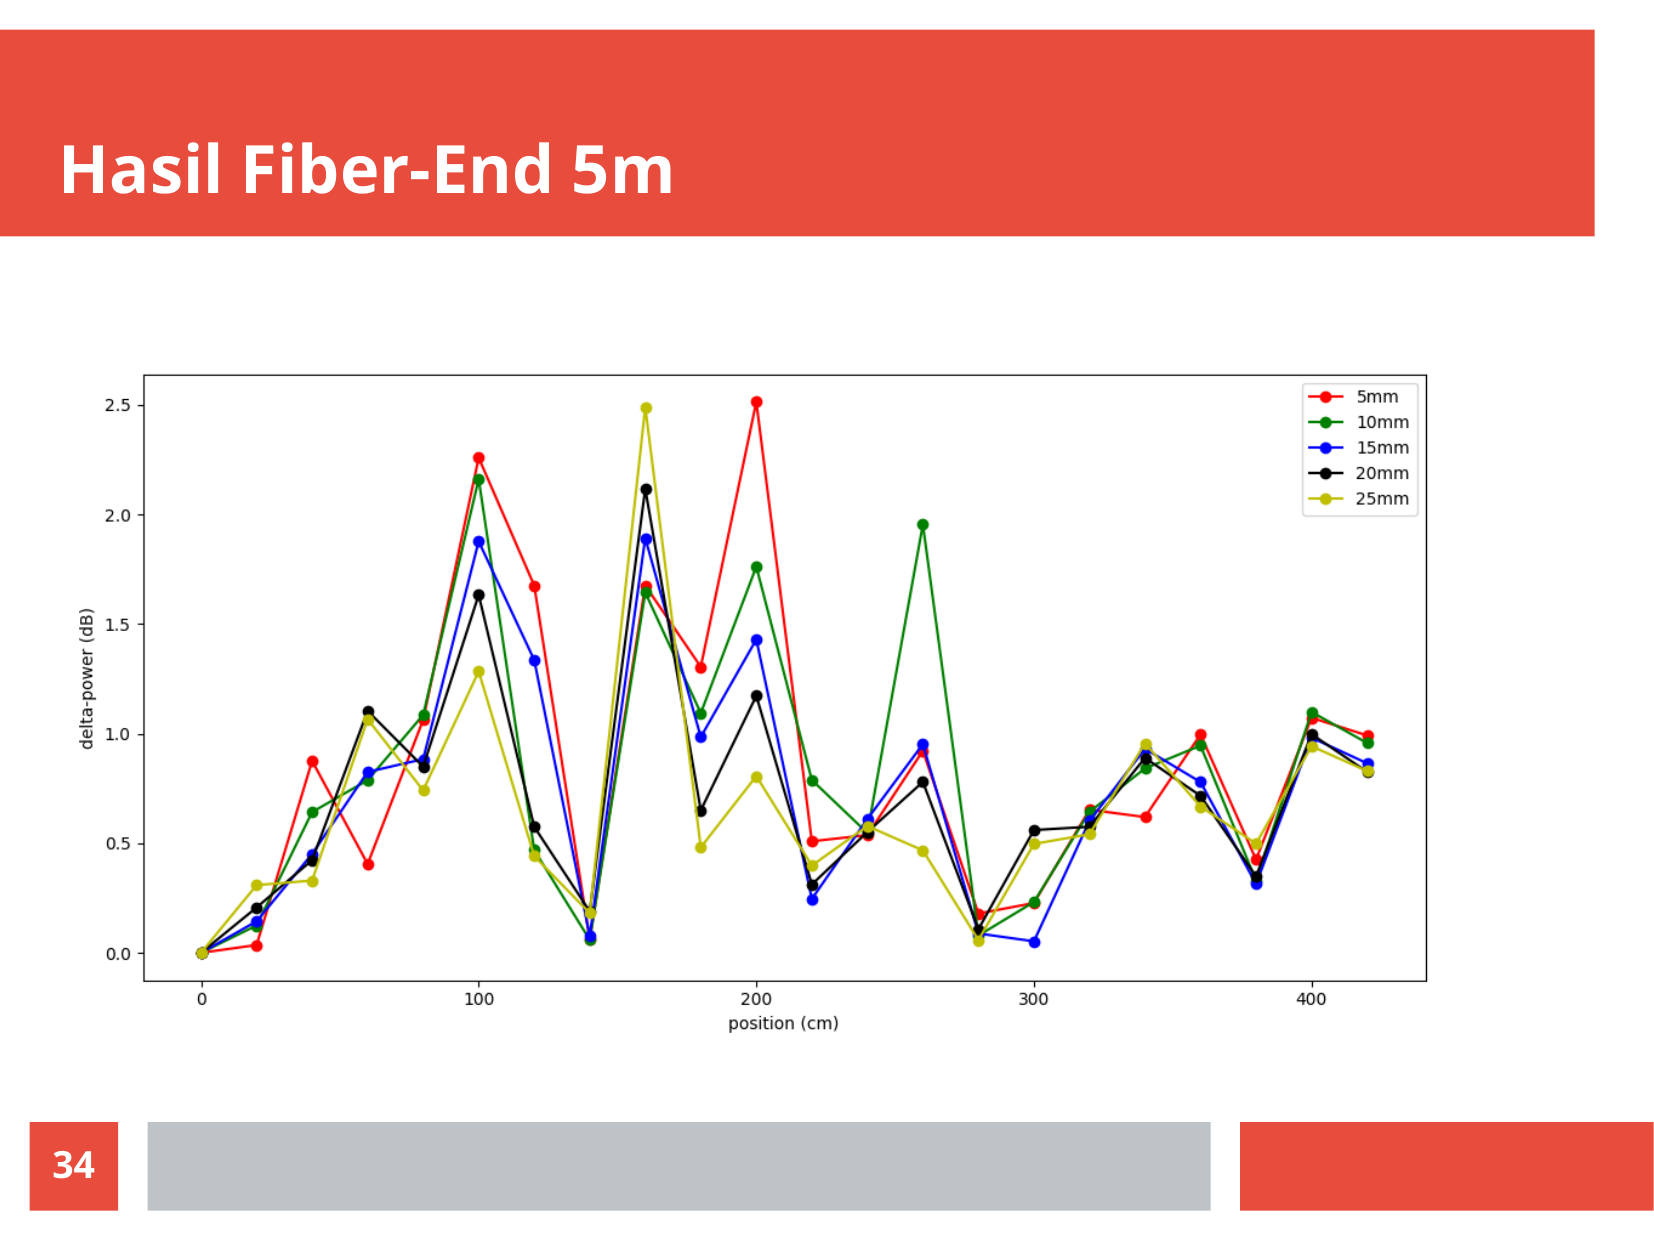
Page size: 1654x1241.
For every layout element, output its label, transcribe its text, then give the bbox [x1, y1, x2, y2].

picture [0, 280, 1591, 1067]
text_box [29, 1122, 119, 1211]
title Hasil Fiber-End 5m [59, 59, 1595, 207]
